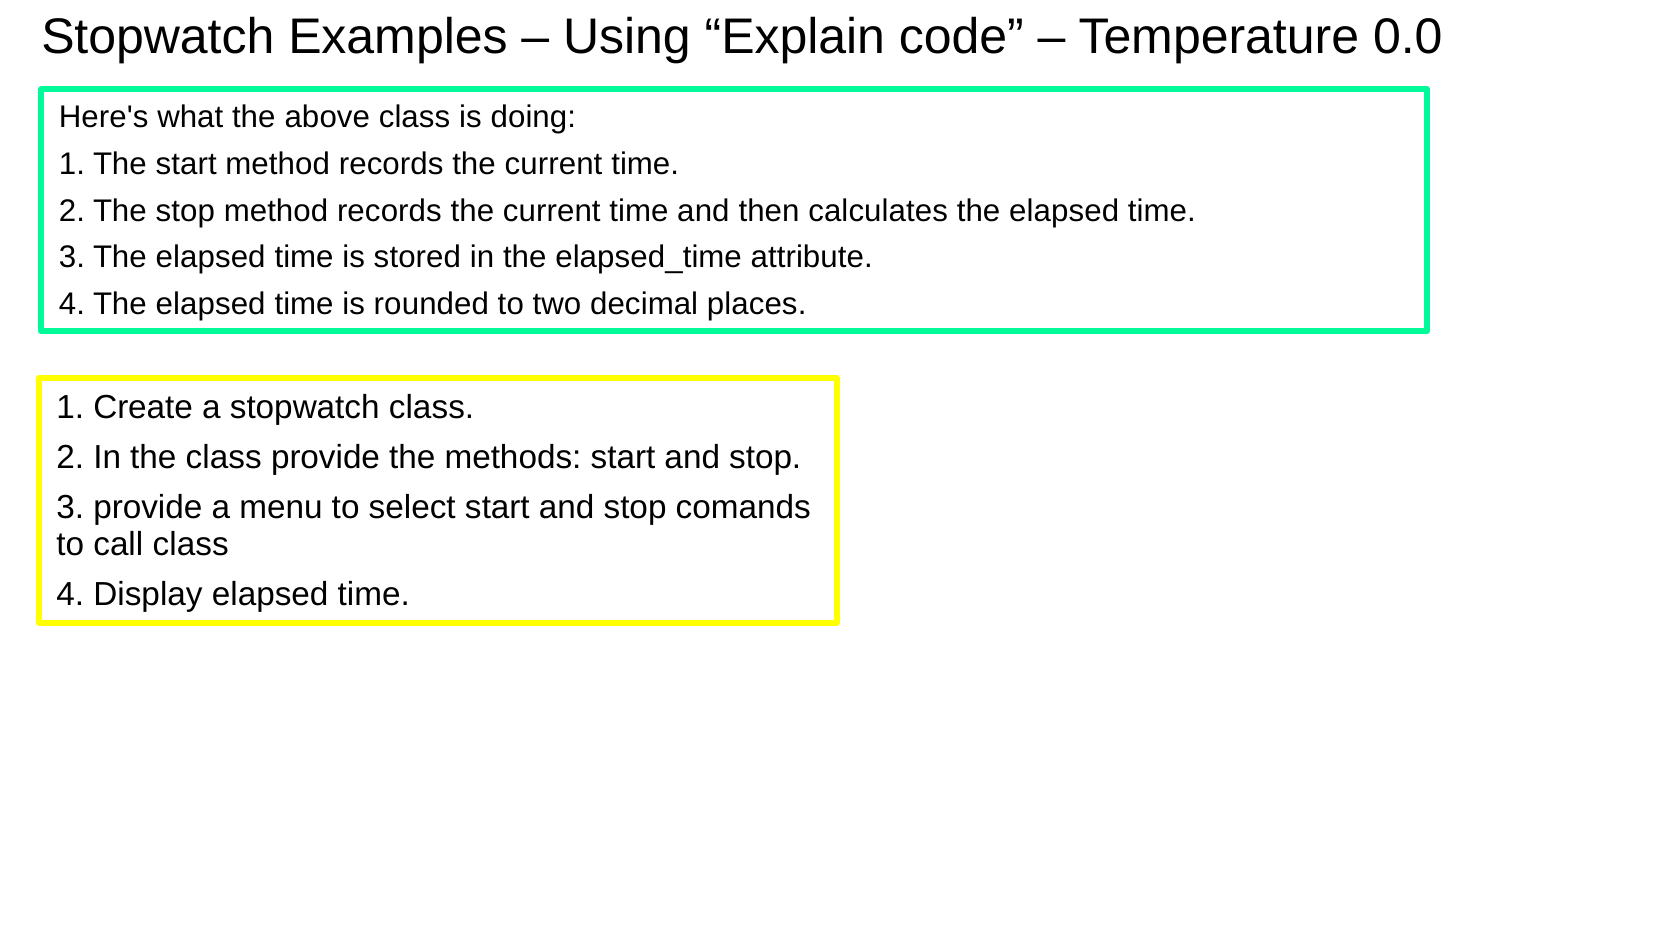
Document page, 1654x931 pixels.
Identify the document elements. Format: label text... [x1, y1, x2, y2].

text_box Here's what the above class is doing: 1. The start method records the current time. 2. The stop method records the current time and then calculates the elapsed time. 3. The elapsed time is stored in the elapsed_time attribute. 4. The elapsed time is rounded to two decimal places. [41, 89, 1428, 332]
title Stopwatch Examples – Using “Explain code” – Temperature 0.0 [41, 1, 1592, 72]
text_box 1. Create a stopwatch class. 2. In the class provide the methods: start and stop. 3. provide a menu to select start and stop comands to call class 4. Display elapsed time. [38, 377, 837, 623]
